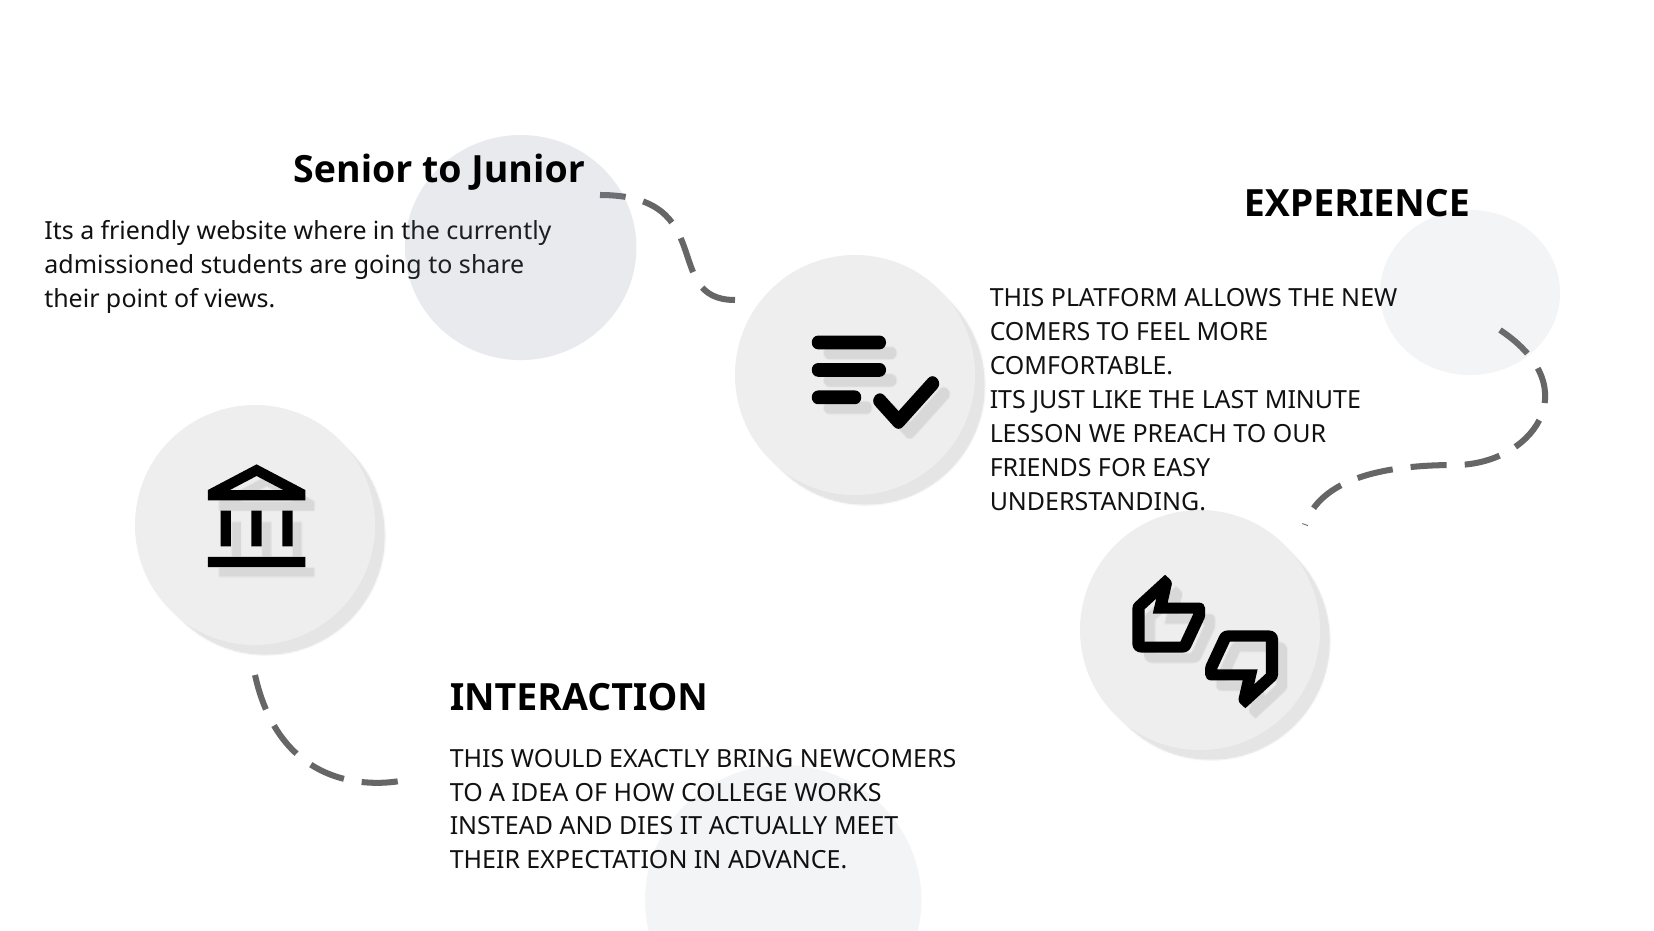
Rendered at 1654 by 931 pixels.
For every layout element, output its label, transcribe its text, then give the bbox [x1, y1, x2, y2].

text_box THIS WOULD EXACTLY BRING NEWCOMERS TO A IDEA OF HOW COLLEGE WORKS INSTEAD AND DIES IT ACTUALLY MEET THEIR EXPECTATION IN ADVANCE. [435, 732, 991, 884]
text_box Senior to Junior [270, 135, 601, 201]
picture [796, 291, 952, 463]
text_box EXPERIENCE [1155, 168, 1486, 235]
text_box Its a friendly website where in the currently admissioned students are going to share their point of views. [29, 205, 601, 367]
picture [195, 456, 324, 586]
picture [1129, 572, 1282, 712]
text_box [405, 166, 637, 361]
text_box INTERACTION [435, 662, 766, 729]
text_box THIS PLATFORM ALLOWS THE NEW COMERS TO FEEL MORE COMFORTABLE. ITS JUST LIKE THE LAST MINUTE LESSON WE PREACH TO OUR FRIENDS FOR EASY UNDERSTANDING. [975, 272, 1426, 526]
